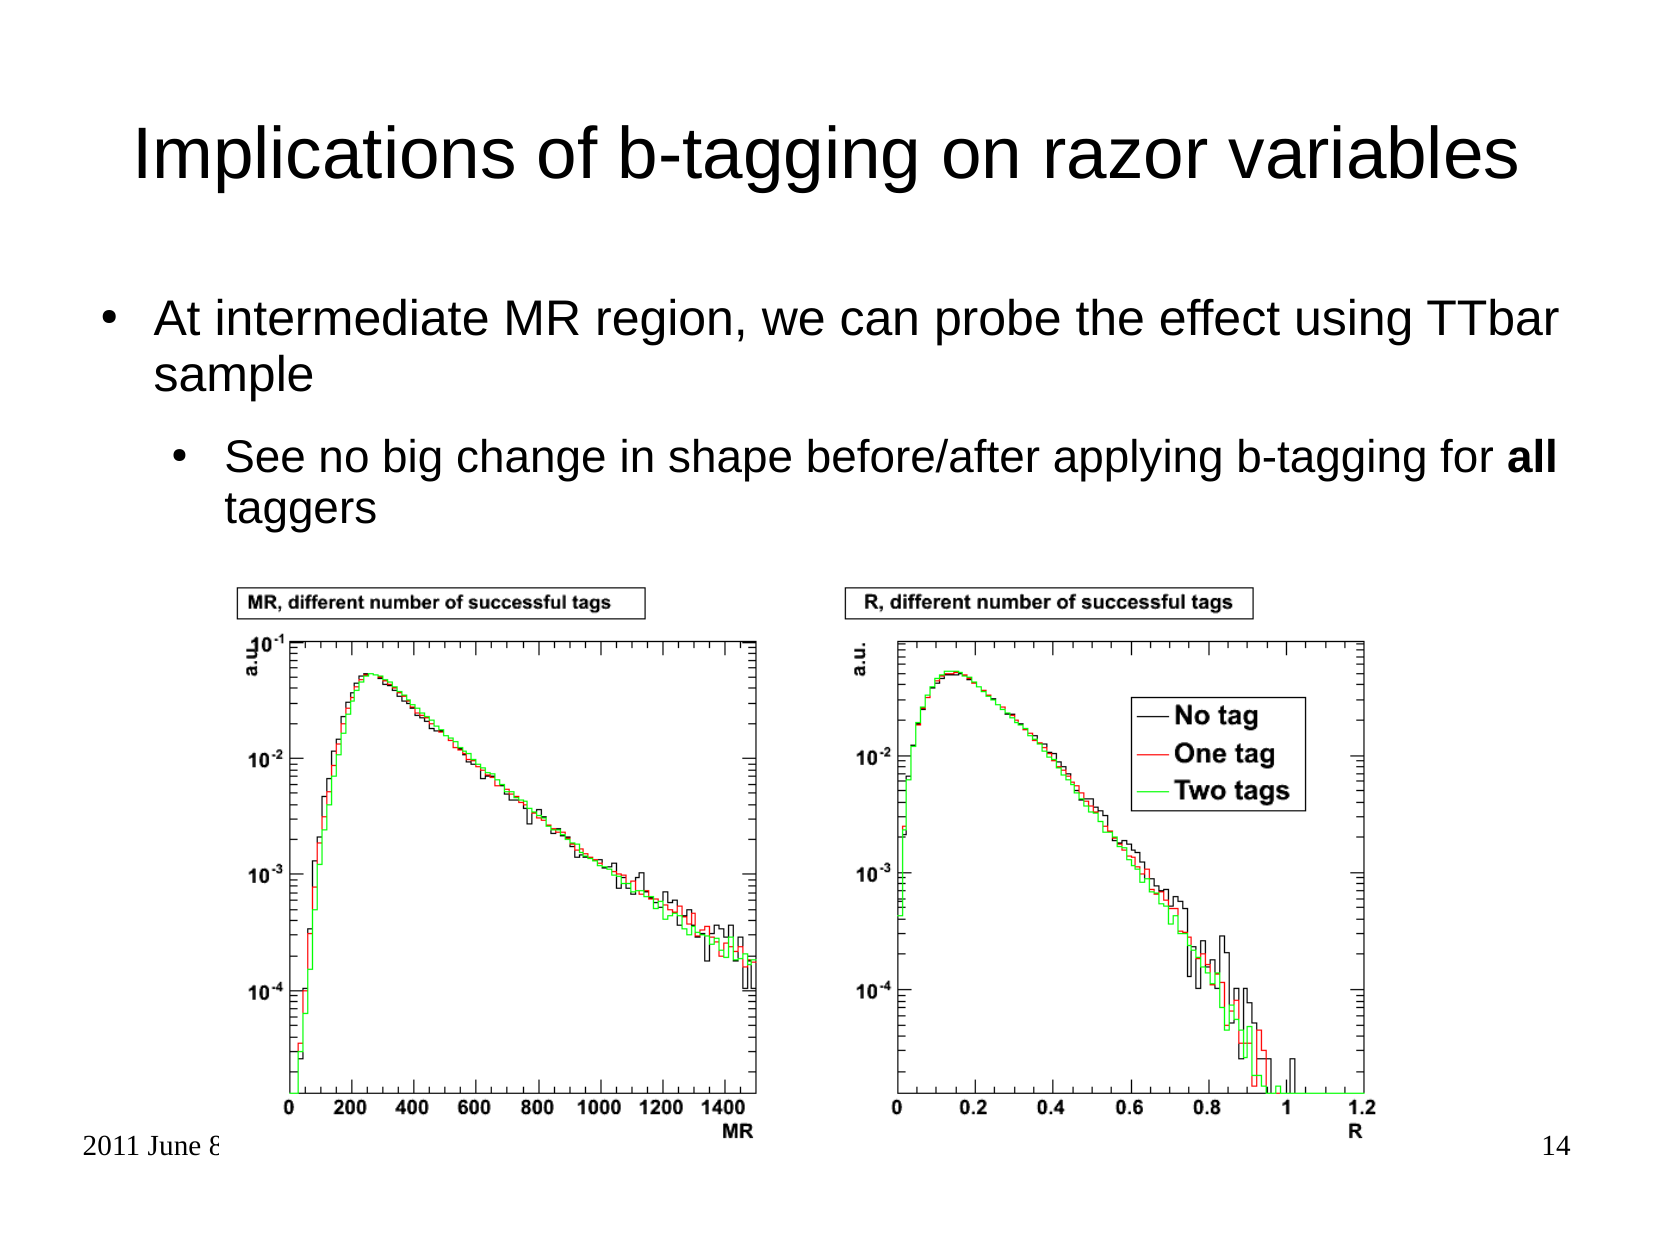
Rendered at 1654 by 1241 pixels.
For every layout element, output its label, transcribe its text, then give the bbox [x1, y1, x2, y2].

title Implications of b-tagging on razor variables [82, 56, 1571, 250]
list At intermediate MR region, we can probe the effect using TTbar sample See no big change in shape before/after applying b-tagging for all taggers [82, 290, 1571, 1094]
picture [219, 579, 1435, 1157]
